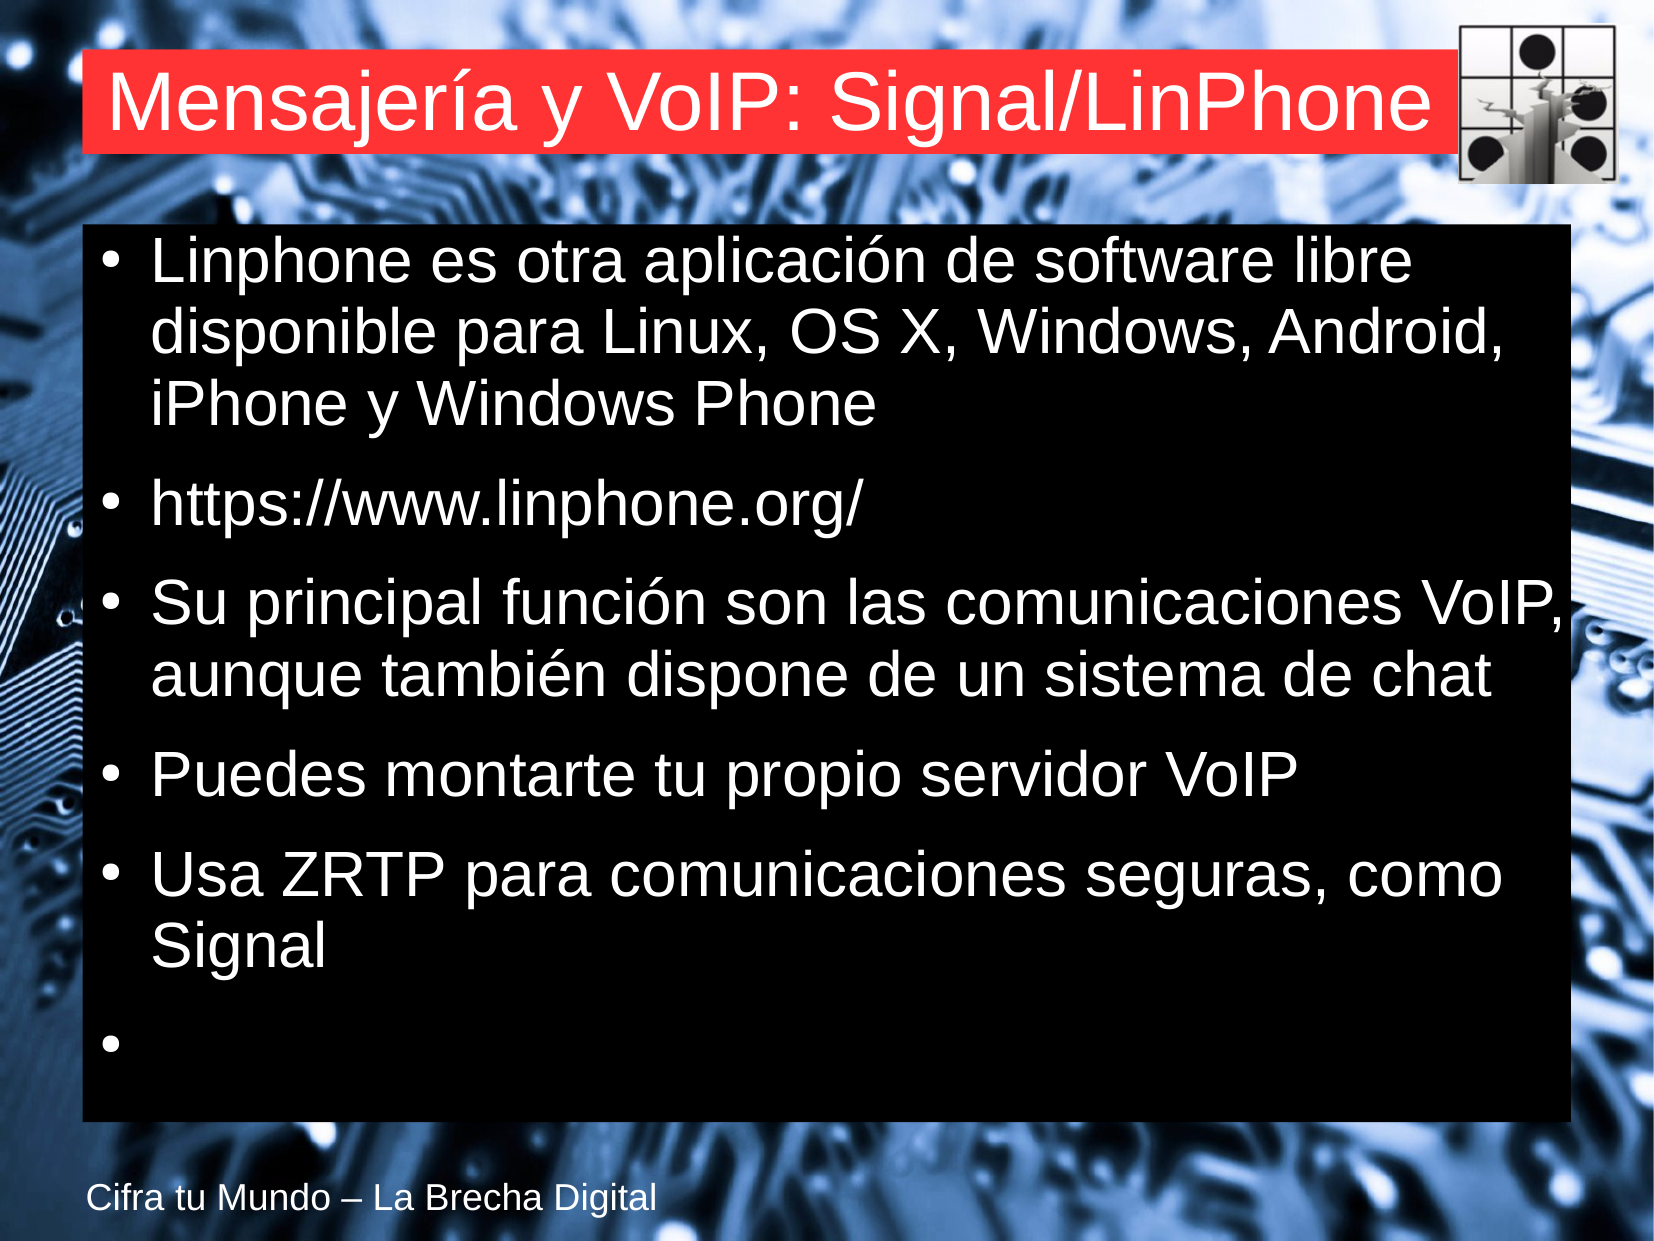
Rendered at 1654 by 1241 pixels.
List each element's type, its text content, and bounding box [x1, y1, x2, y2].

text_box Cifra tu Mundo – La Brecha Digital [70, 1169, 1453, 1226]
title Mensajería y VoIP: Signal/LinPhone [82, 49, 1458, 154]
picture [0, 0, 1654, 1241]
list Linphone es otra aplicación de software libre disponible para Linux, OS X, Windows, Android, iPhone y Windows Phone https://www.linphone.org/ Su principal función son las comunicaciones VoIP, aunque también dispone de un sistema de chat Puedes montarte tu propio servidor VoIP Usa ZRTP para comunicaciones seguras, como Signal [82, 224, 1571, 1123]
